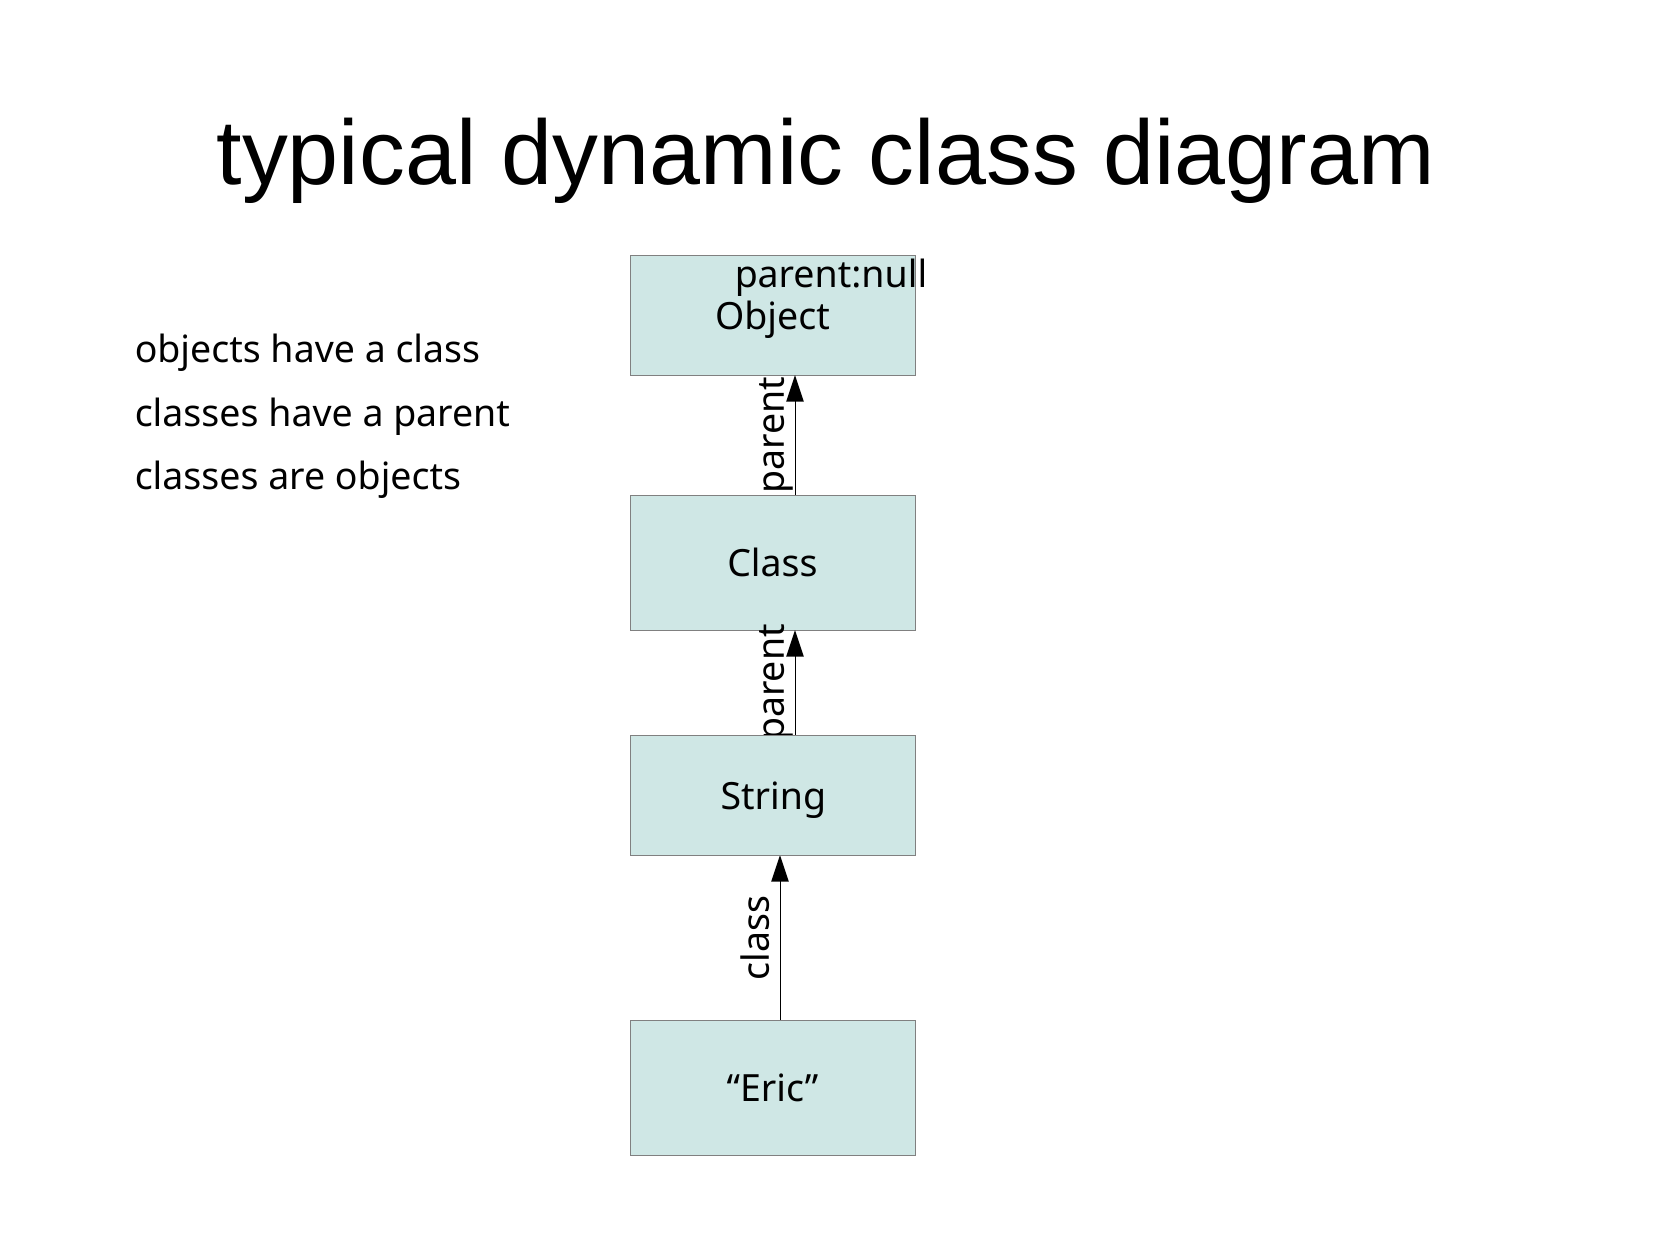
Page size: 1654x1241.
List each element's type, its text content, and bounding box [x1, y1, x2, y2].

text_box Object [721, 305, 738, 326]
text_box “Eric” [630, 1020, 916, 1156]
text_box classes are objects [120, 442, 468, 506]
text_box Object [750, 311, 762, 327]
title typical dynamic class diagram [82, 49, 1571, 257]
text_box Class [630, 495, 916, 631]
text_box String [630, 735, 916, 856]
text_box classes have a parent [120, 378, 514, 443]
text_box parent:null [720, 240, 925, 304]
text_box Object [630, 255, 916, 376]
text_box objects have a class [120, 315, 487, 378]
